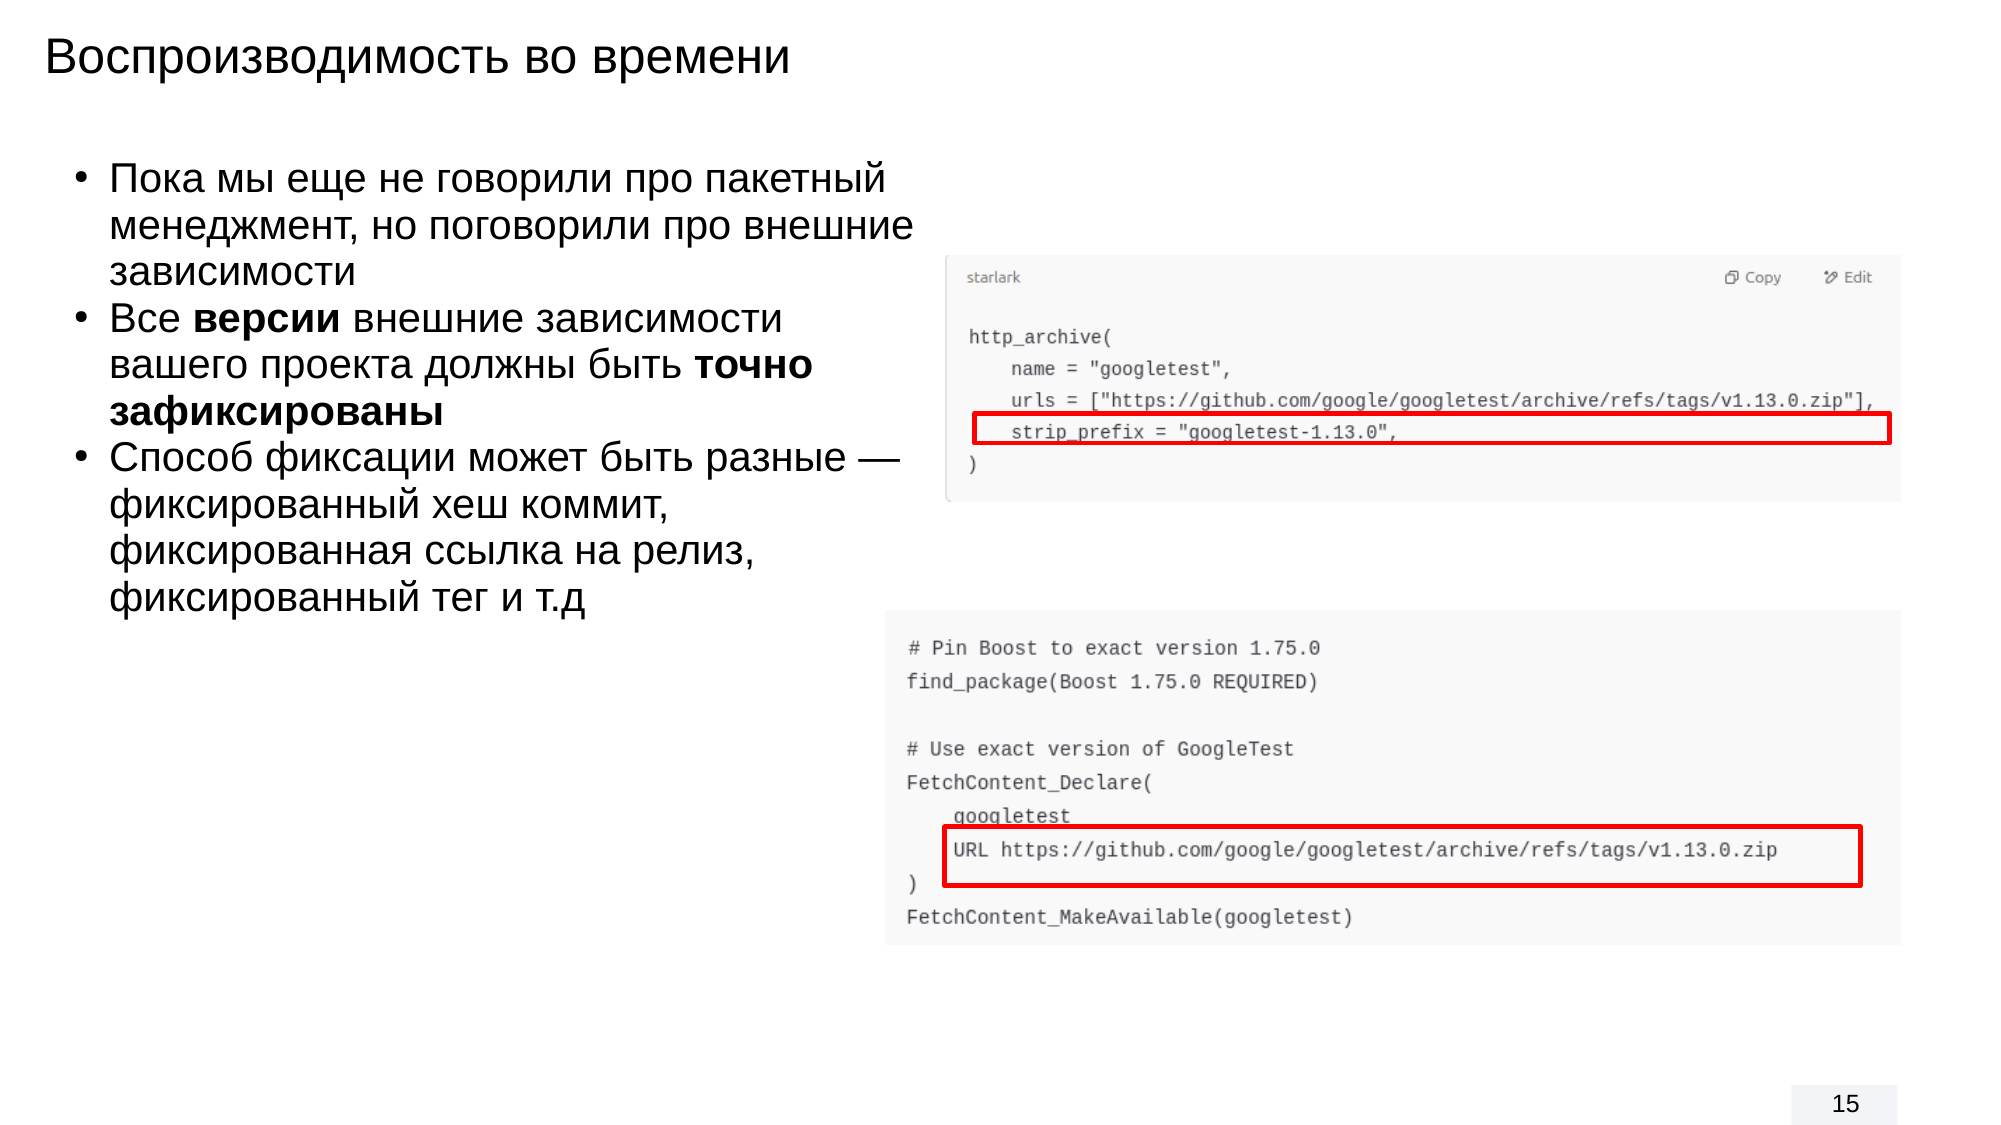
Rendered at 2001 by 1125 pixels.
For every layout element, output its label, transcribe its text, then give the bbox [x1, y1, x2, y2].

text_box Воспроизводимость во времени [29, 21, 1595, 93]
text_box [974, 413, 1890, 443]
text_box Пока мы еще не говорили про пакетный менеджмент, но поговорили про внешние зависимости Все версии внешние зависимости вашего проекта должны быть точно зафиксированы Способ фиксации может быть разные — фиксированный хеш коммит, фиксированная ссылка на релиз, фиксированный тег и т.д [59, 147, 945, 628]
picture [885, 610, 1901, 945]
text_box [944, 826, 1861, 886]
picture [944, 255, 1901, 502]
text_box <number> [1817, 1082, 1961, 1125]
